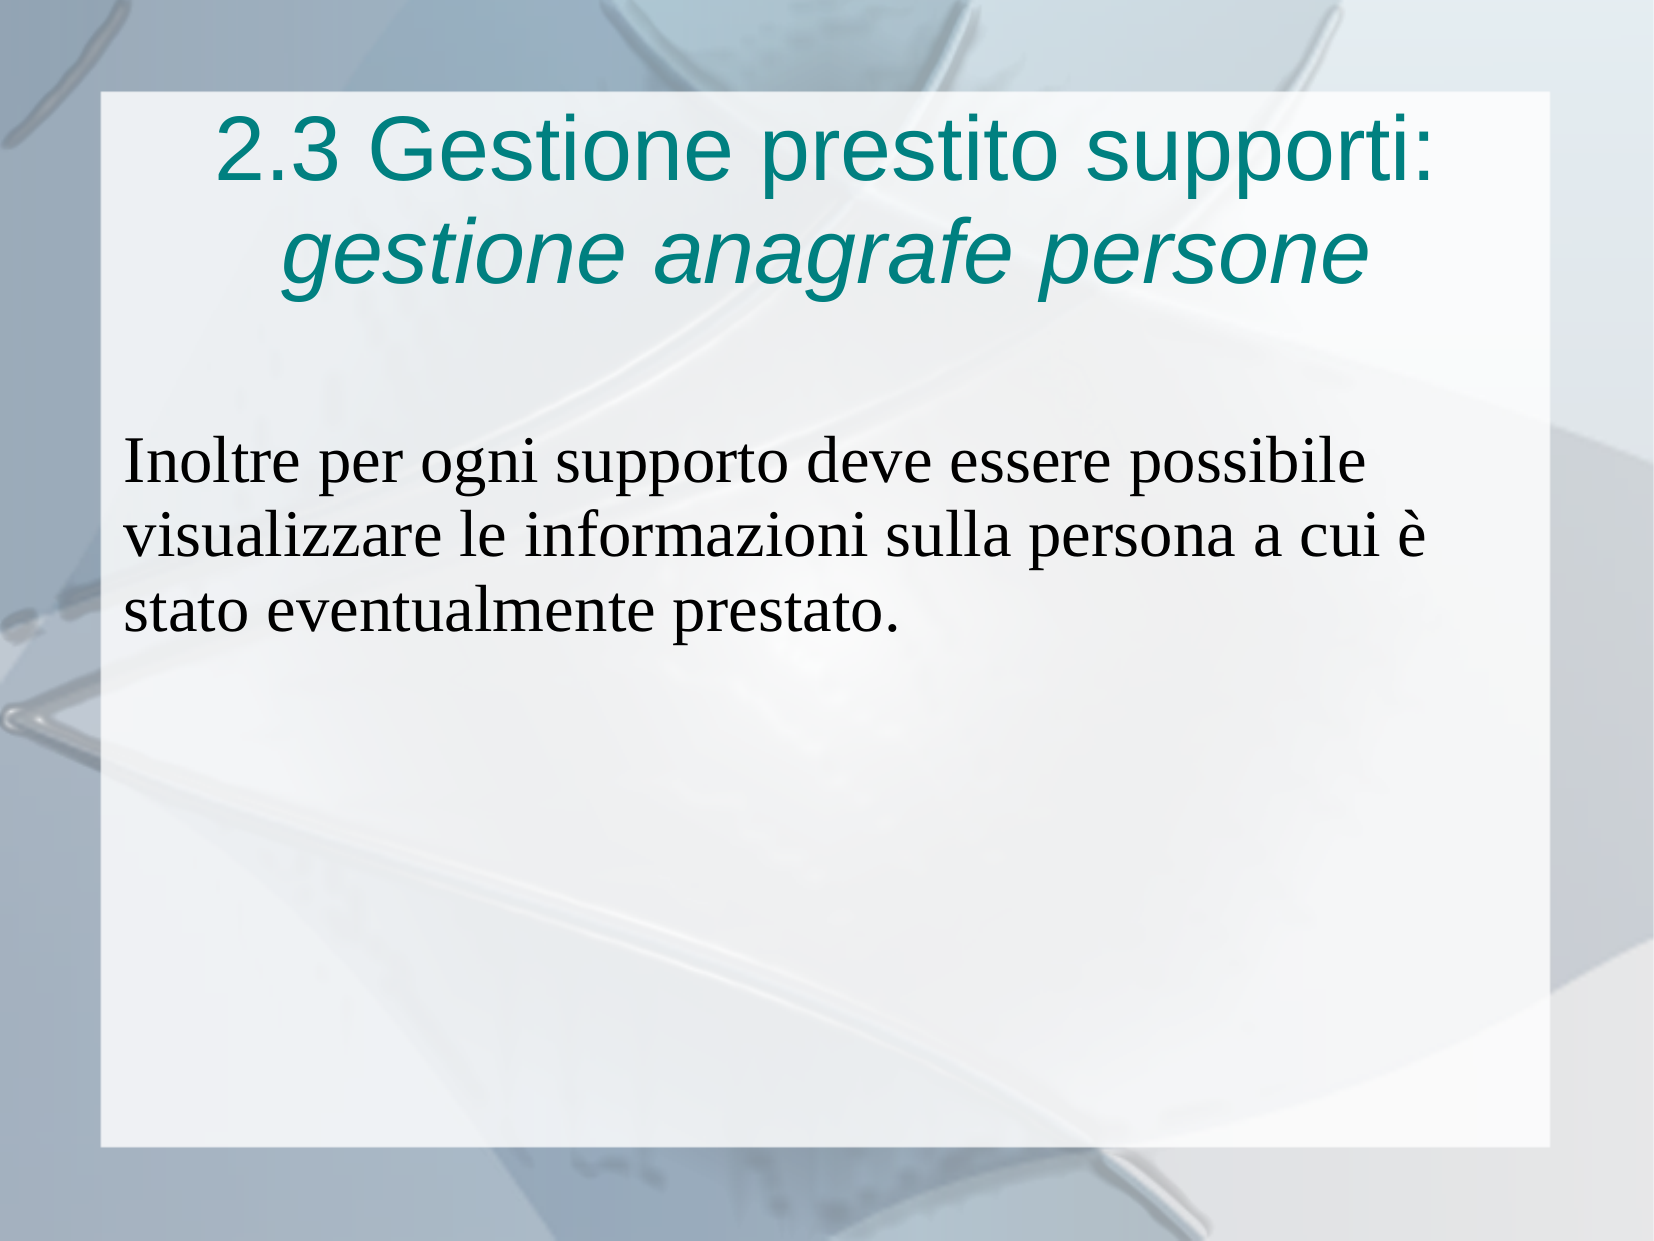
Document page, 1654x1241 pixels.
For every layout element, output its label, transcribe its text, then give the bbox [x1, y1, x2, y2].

picture [0, 0, 1654, 1241]
title 2.3 Gestione prestito supporti: gestione anagrafe persone [118, 97, 1536, 303]
list Inoltre per ogni supporto deve essere possibile visualizzare le informazioni sulla persona a cui è stato eventualmente prestato. [124, 319, 1489, 931]
